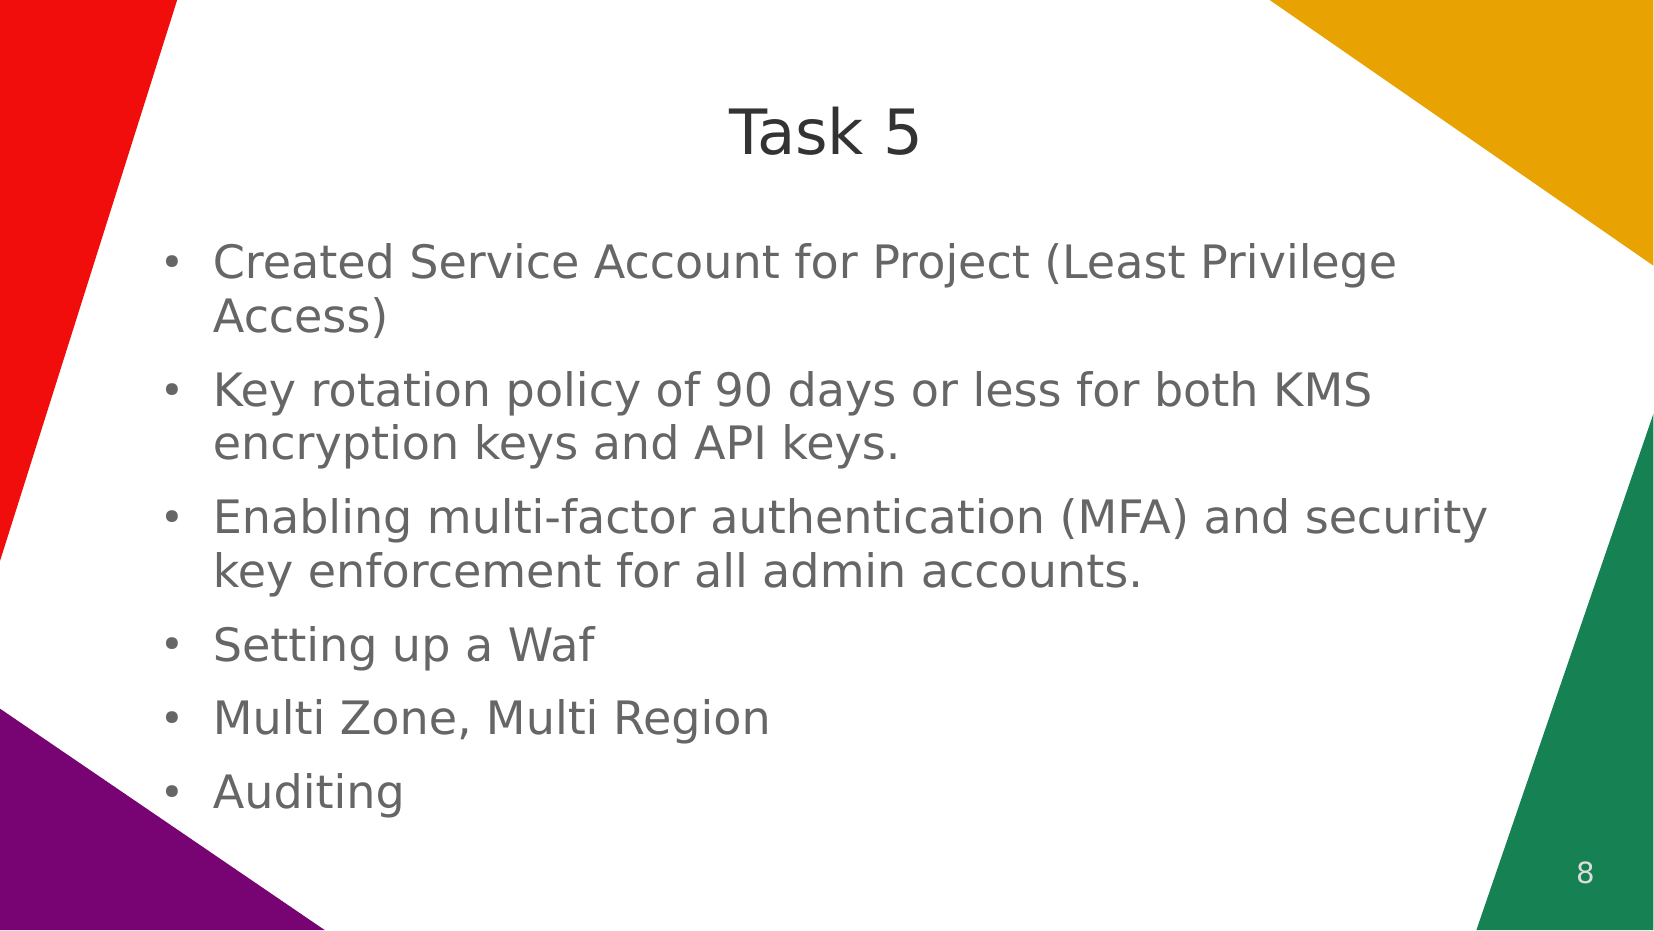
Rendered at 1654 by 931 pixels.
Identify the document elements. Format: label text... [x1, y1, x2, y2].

title Task 5 [118, 59, 1536, 207]
list Created Service Account for Project (Least Privilege Access) Key rotation policy of 90 days or less for both KMS encryption keys and API keys. Enabling multi-factor authentication (MFA) and security key enforcement for all admin accounts. Setting up a Waf Multi Zone, Multi Region Auditing [147, 236, 1565, 827]
